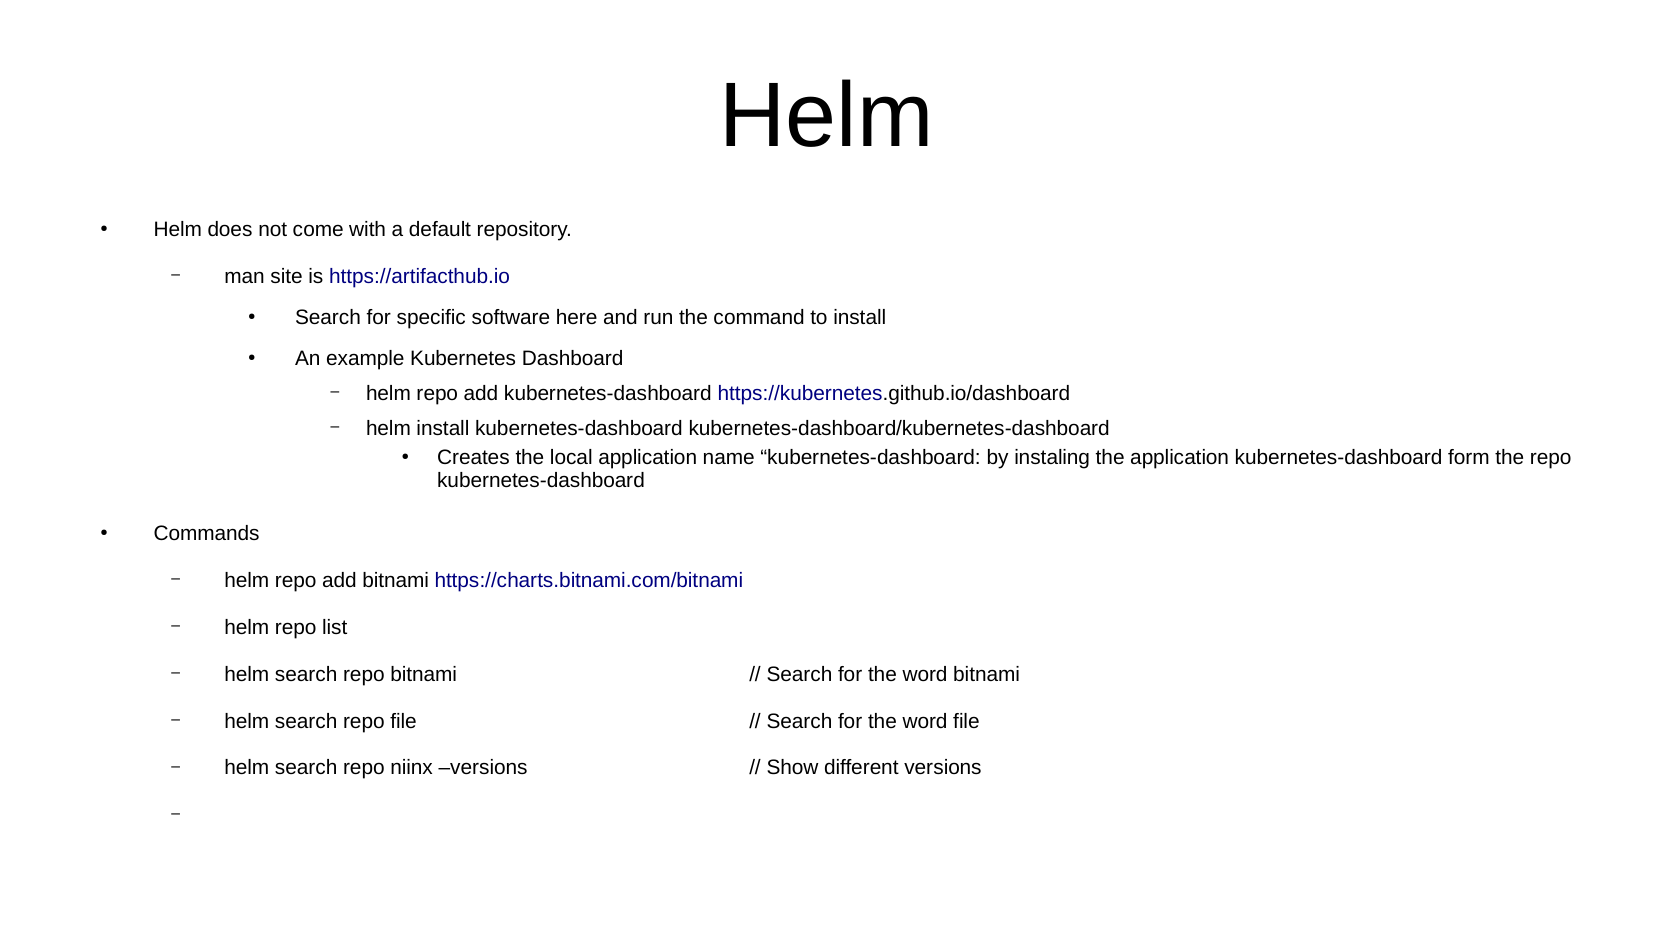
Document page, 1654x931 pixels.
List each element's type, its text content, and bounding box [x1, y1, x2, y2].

list Helm does not come with a default repository. man site is https://artifacthub.io Search for specific software here and run the command to install An example Kubernetes Dashboard helm repo add kubernetes-dashboard https://kubernetes.github.io/dashboard helm install kubernetes-dashboard kubernetes-dashboard/kubernetes-dashboard Creates the local application name “kubernetes-dashboard: by instaling the application kubernetes-dashboard form the repo kubernetes-dashboard Commands helm repo add bitnami https://charts.bitnami.com/bitnami helm repo list helm search repo bitnami // Search for the word bitnami helm search repo file // Search for the word file helm search repo niinx –versions // Show different versions [82, 217, 1613, 901]
title Helm [82, 37, 1571, 193]
